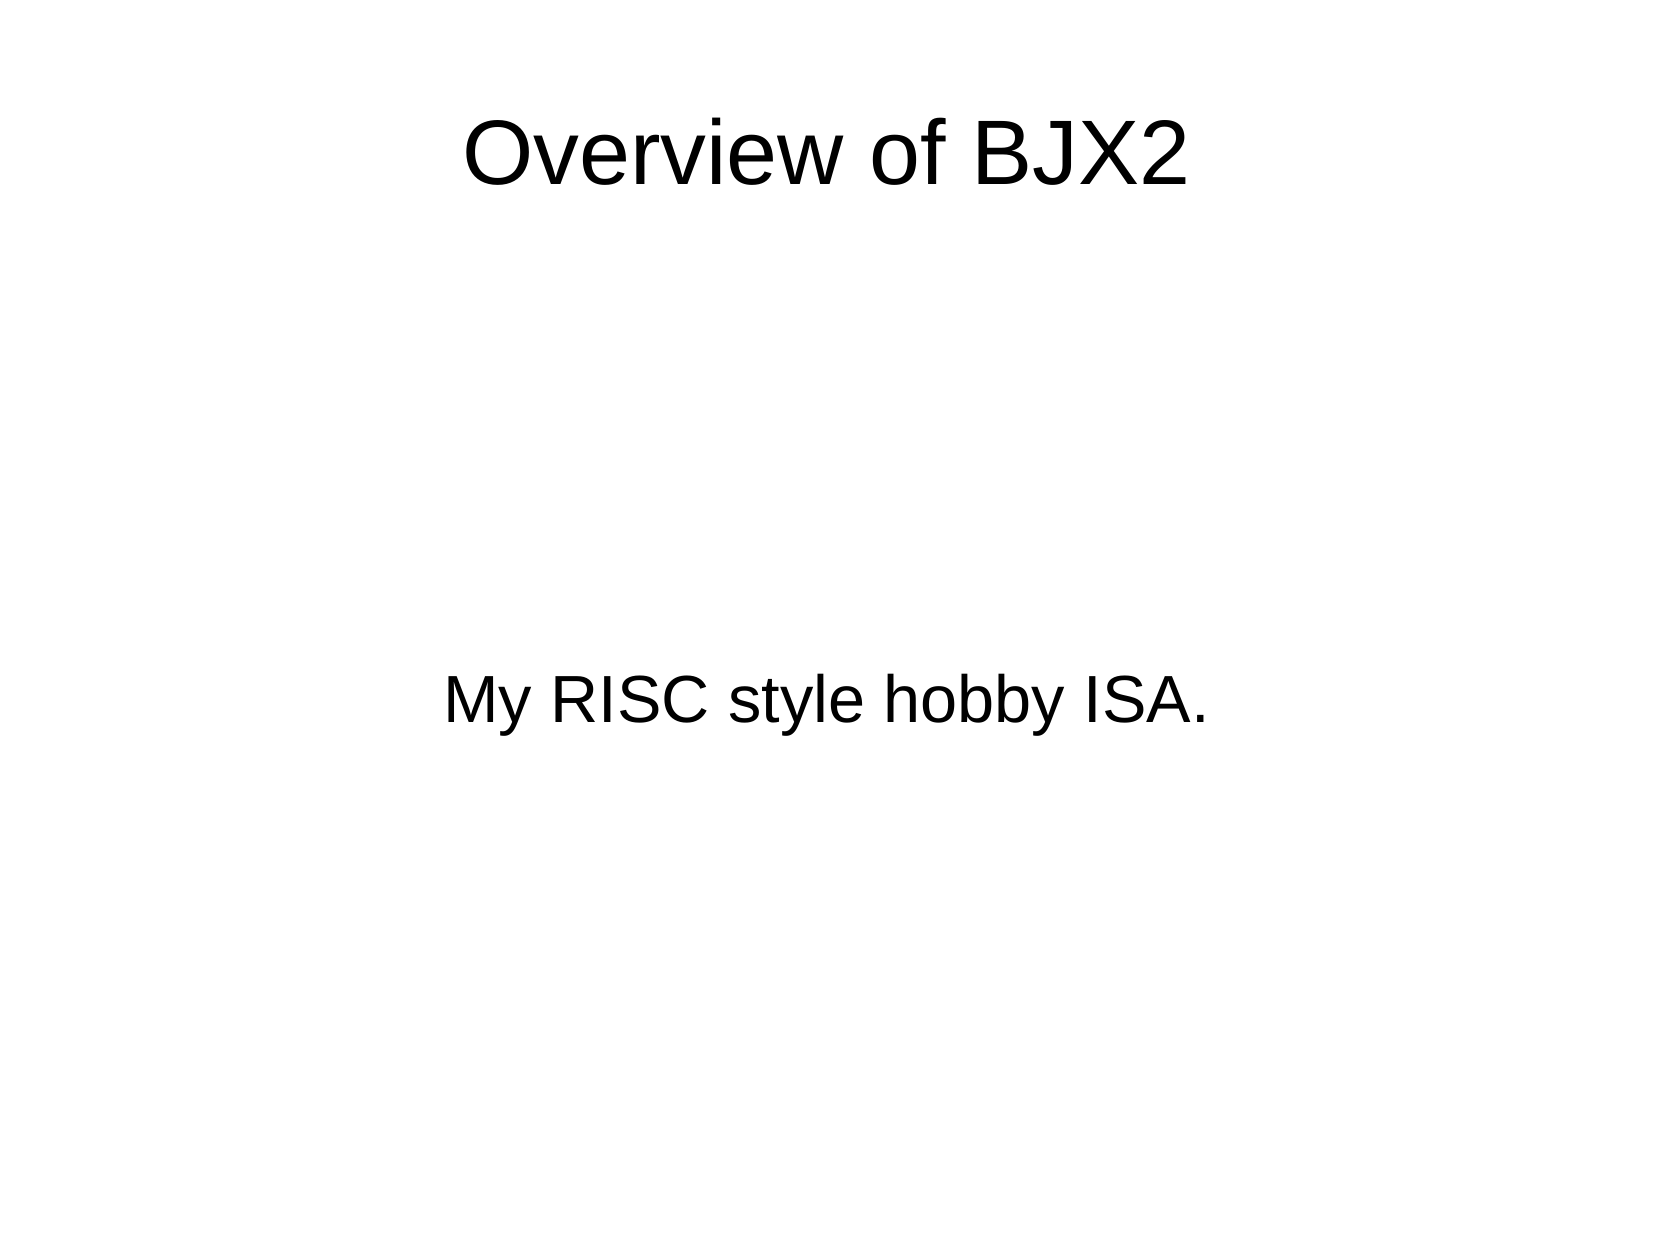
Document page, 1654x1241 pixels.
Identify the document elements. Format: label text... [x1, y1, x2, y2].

title Overview of BJX2 [82, 49, 1571, 257]
subtitle My RISC style hobby ISA. [82, 290, 1571, 1109]
